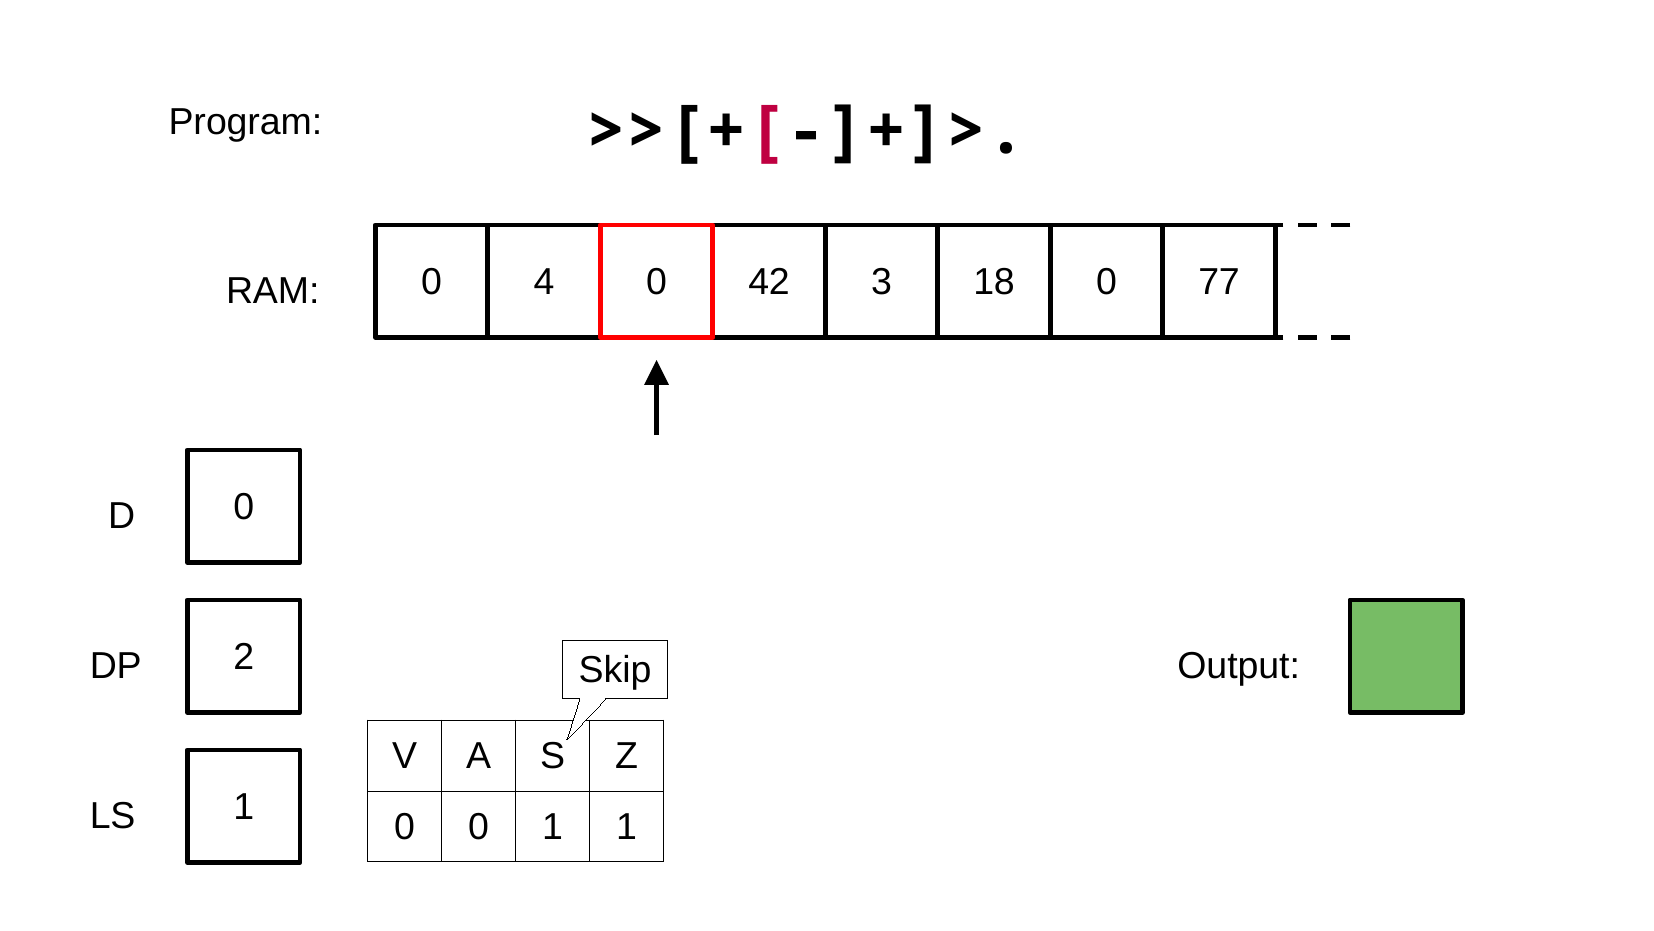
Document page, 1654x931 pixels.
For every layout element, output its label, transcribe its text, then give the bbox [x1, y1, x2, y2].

text_box Output: [1162, 637, 1336, 737]
text_box LS [75, 787, 151, 845]
text_box 3 [825, 224, 937, 338]
text_box 42 [713, 224, 825, 338]
text_box Program: [153, 93, 337, 151]
text_box 2 [187, 599, 300, 713]
text_box 4 [487, 224, 600, 338]
text_box 1 [187, 749, 300, 863]
text_box Skip [562, 640, 668, 740]
table_header V [368, 721, 441, 791]
table_cell 0 [368, 792, 441, 861]
table_header S [516, 721, 589, 791]
text_box RAM: [211, 262, 362, 362]
table_header Z [590, 721, 663, 791]
text_box 77 [1162, 224, 1276, 338]
table_cell 1 [516, 792, 589, 861]
text_box 0 [187, 449, 300, 563]
text_box >>[+[-]+]>. [337, 75, 1276, 168]
text_box 0 [600, 224, 713, 338]
table_header A [442, 721, 515, 791]
text_box DP [75, 637, 157, 695]
table_cell 0 [442, 792, 515, 861]
text_box 0 [375, 224, 487, 338]
table_cell 1 [590, 792, 663, 861]
text_box 0 [1050, 224, 1162, 338]
text_box D [93, 487, 151, 545]
text_box [1349, 599, 1463, 713]
text_box 18 [937, 224, 1050, 338]
